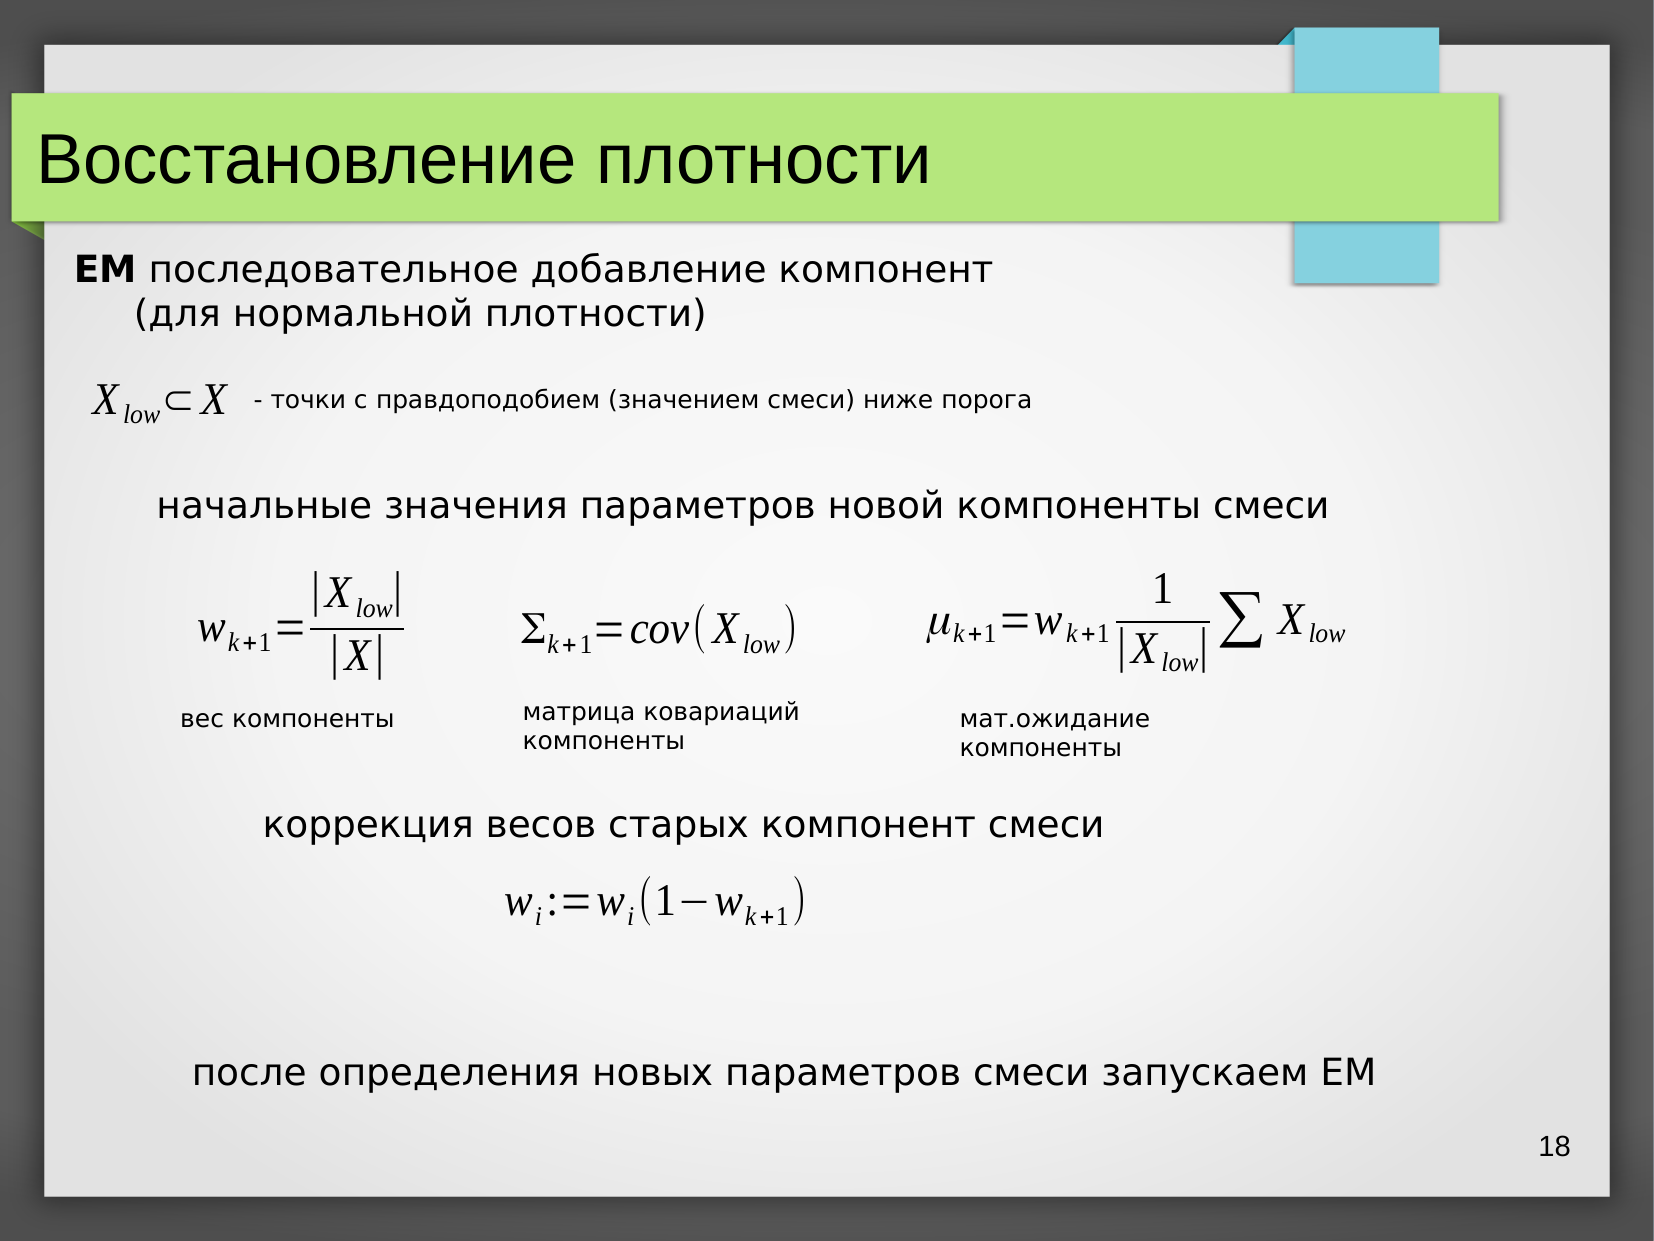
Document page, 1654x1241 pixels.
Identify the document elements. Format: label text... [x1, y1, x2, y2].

chart [82, 384, 230, 433]
text_box мат.ожидание компоненты [944, 696, 1264, 773]
title Восстановление плотности [35, 118, 1489, 200]
text_box матрица ковариаций компоненты [507, 689, 827, 766]
text_box коррекция весов старых компонент смеси [248, 795, 1158, 863]
text_box - точки с правдоподобием (значением смеси) ниже порога [230, 377, 1093, 433]
text_box после определения новых параметров смеси запускаем EM [177, 1043, 1477, 1146]
chart [188, 569, 414, 685]
chart [919, 572, 1352, 681]
picture [0, 0, 1654, 1241]
text_box начальные значения параметров новой компоненты смеси [141, 476, 1347, 544]
text_box EM последовательное добавление компонент (для нормальной плотности) [59, 240, 1087, 347]
chart [496, 873, 812, 934]
chart [513, 602, 804, 662]
text_box вес компоненты [165, 696, 426, 752]
